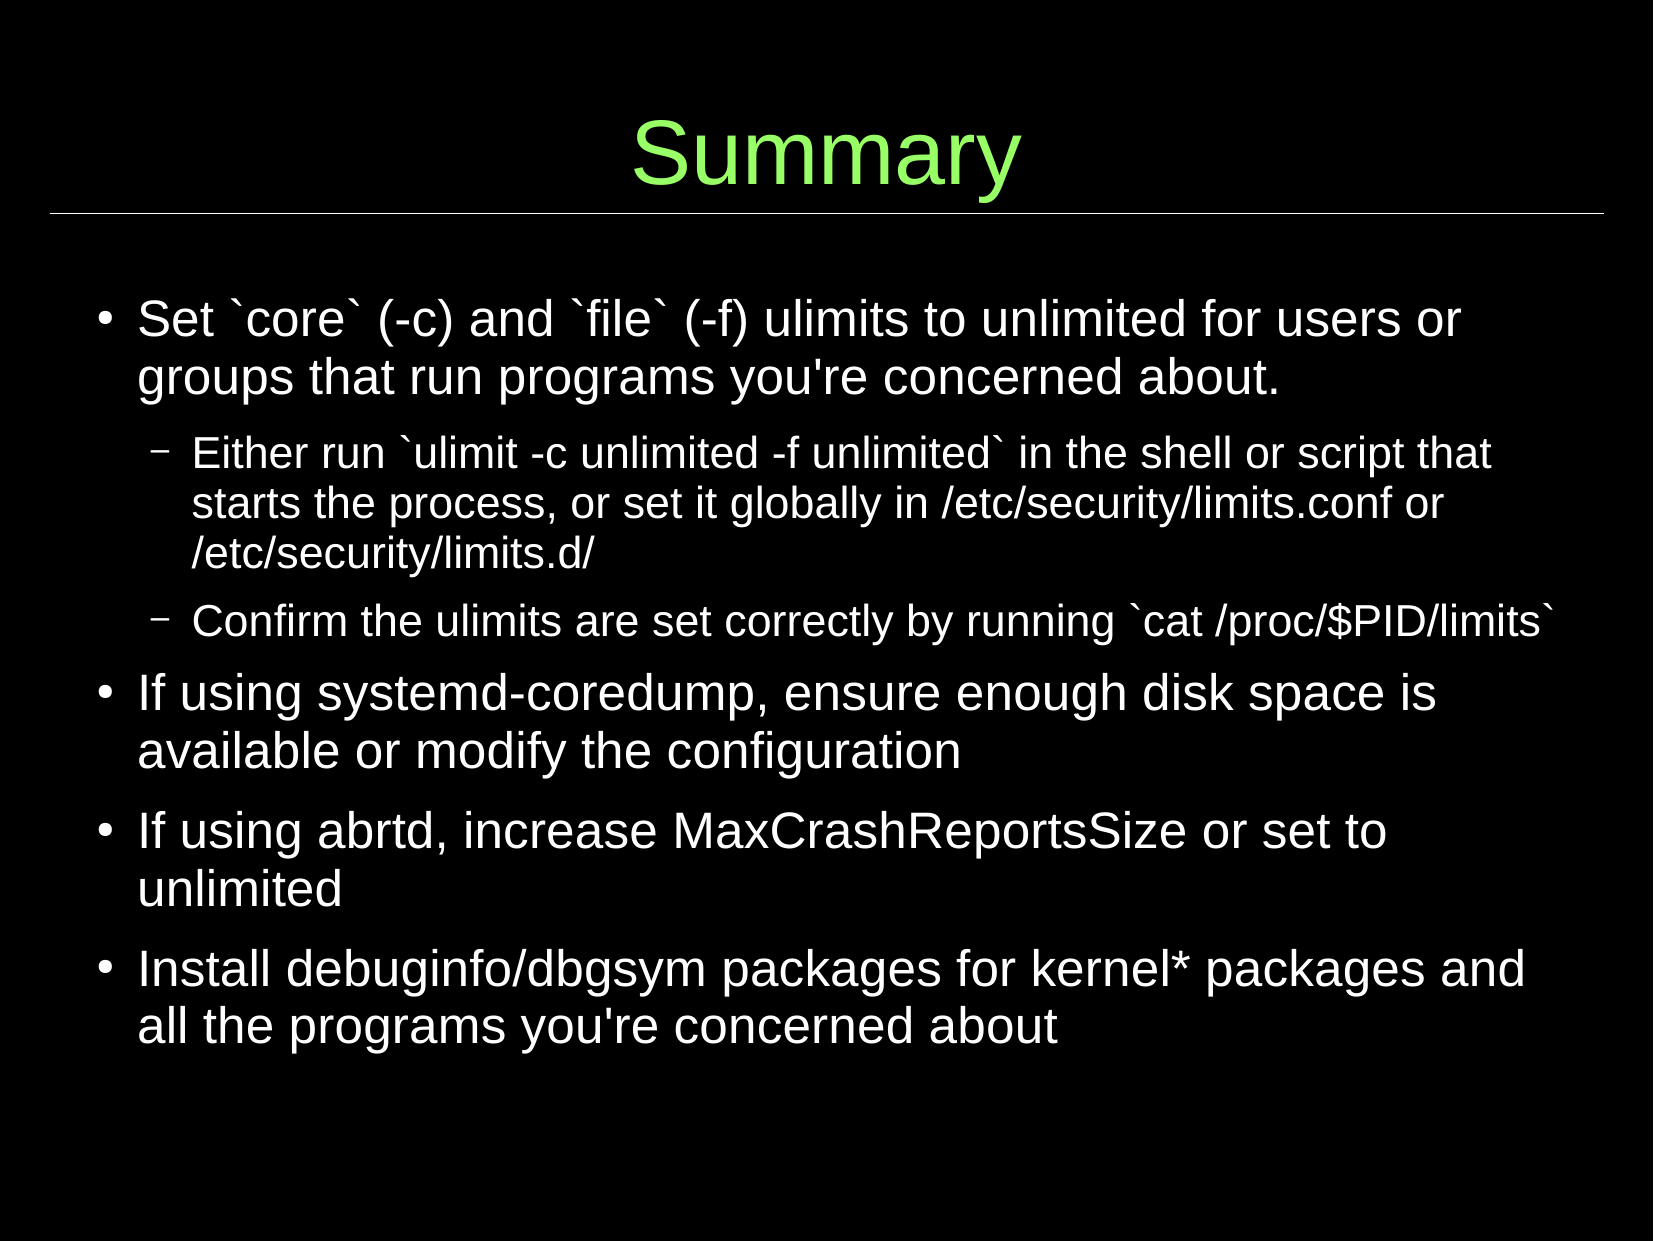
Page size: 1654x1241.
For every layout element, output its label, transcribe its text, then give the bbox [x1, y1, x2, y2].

list Set `core` (-c) and `file` (-f) ulimits to unlimited for users or groups that run programs you're concerned about. Either run `ulimit -c unlimited -f unlimited` in the shell or script that starts the process, or set it globally in /etc/security/limits.conf or /etc/security/limits.d/ Confirm the ulimits are set correctly by running `cat /proc/$PID/limits` If using systemd-coredump, ensure enough disk space is available or modify the configuration If using abrtd, increase MaxCrashReportsSize or set to unlimited Install debuginfo/dbgsym packages for kernel* packages and all the programs you're concerned about [82, 290, 1571, 1111]
title Summary [82, 49, 1571, 257]
